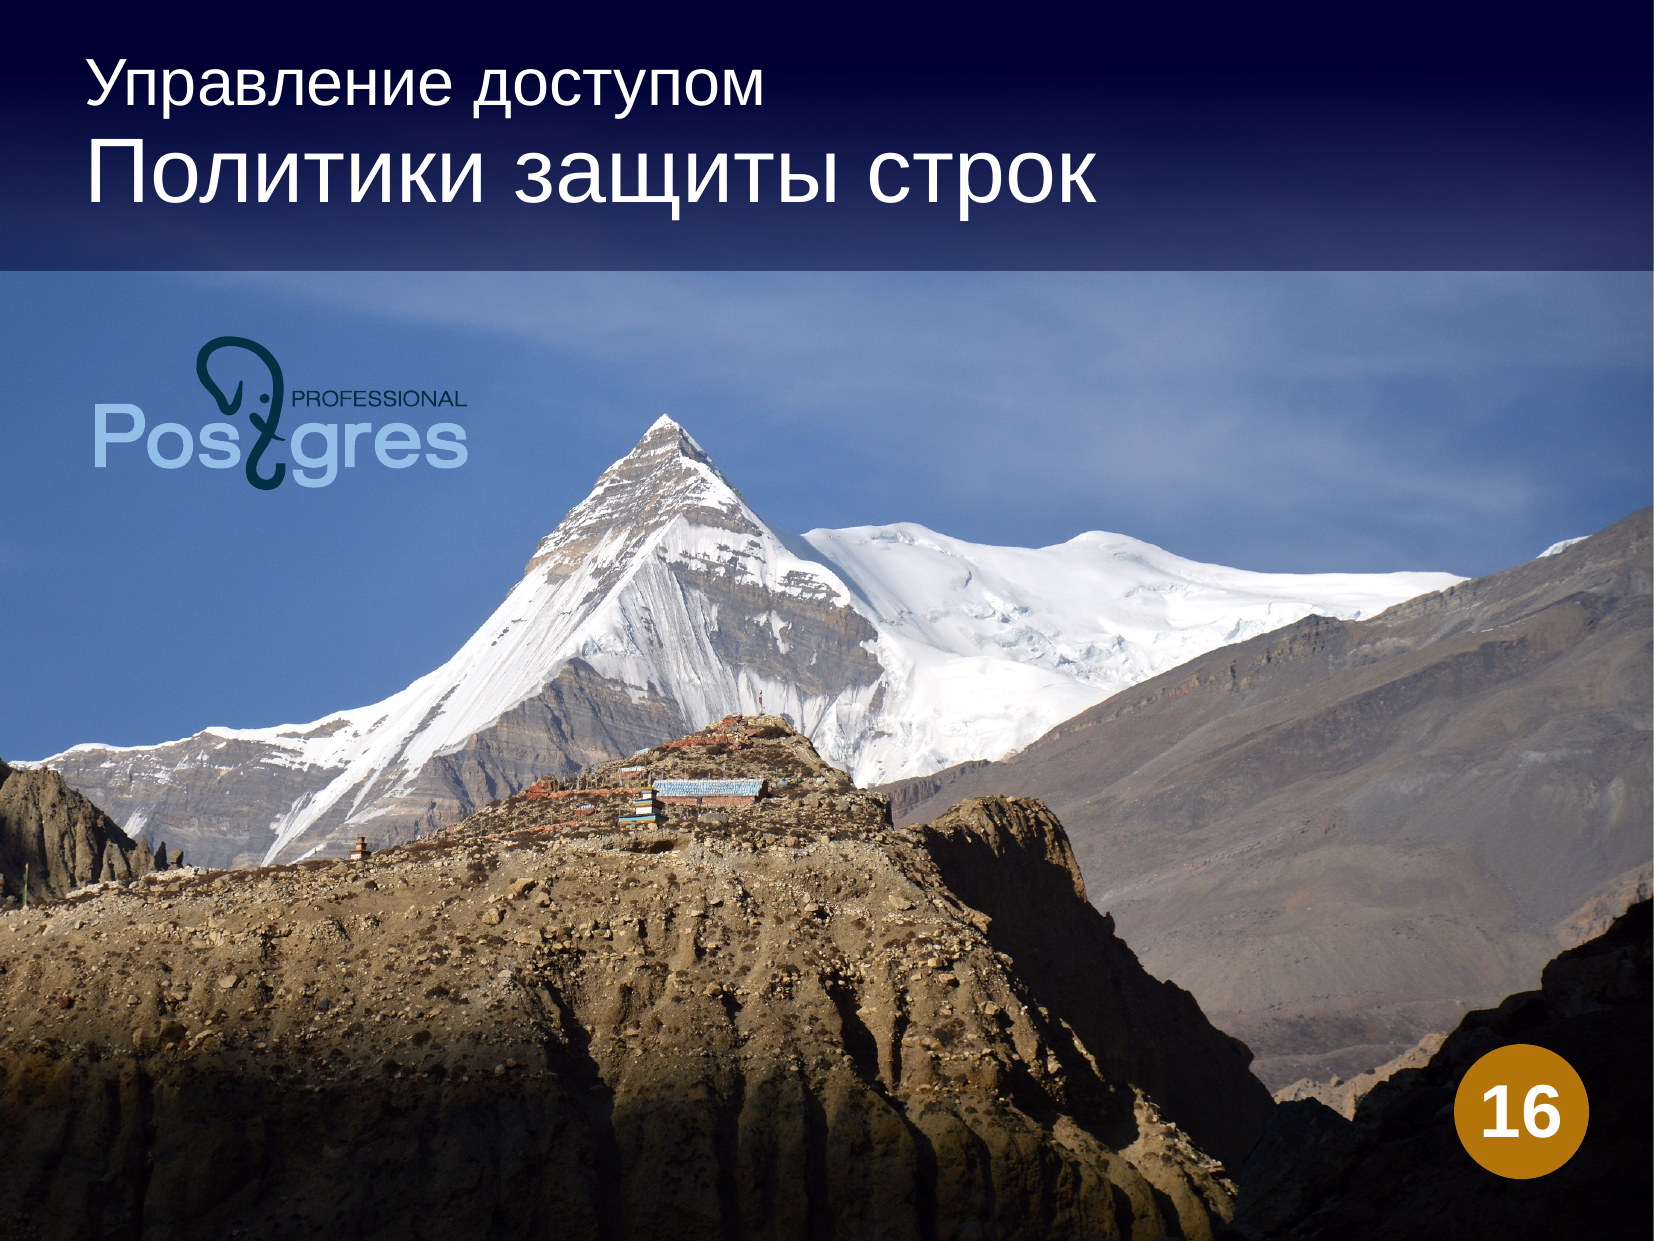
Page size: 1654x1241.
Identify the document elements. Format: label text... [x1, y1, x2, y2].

title Управление доступом Политики защиты строк [84, 44, 1636, 251]
text_box 16 [1454, 1044, 1590, 1180]
picture [0, 271, 1654, 1241]
